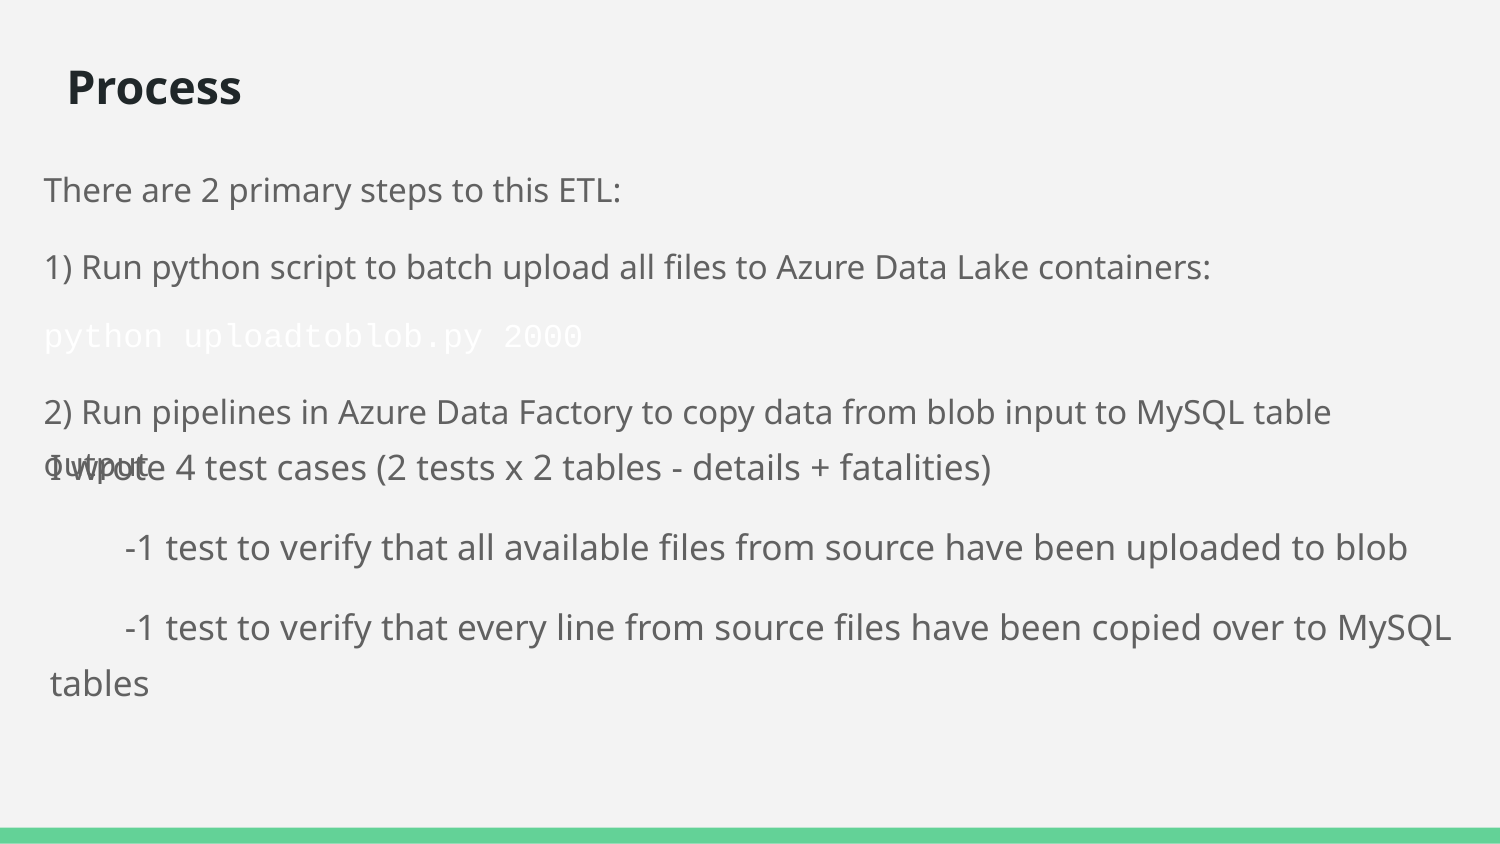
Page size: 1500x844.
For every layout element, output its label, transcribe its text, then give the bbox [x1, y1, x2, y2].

text_box Process [51, 39, 1449, 134]
text_box I wrote 4 test cases (2 tests x 2 tables - details + fatalities) -1 test to verify that all available files from source have been uploaded to blob -1 test to verify that every line from source files have been copied over to MySQL tables [34, 420, 1494, 844]
text_box There are 2 primary steps to this ETL: 1) Run python script to batch upload all files to Azure Data Lake containers: python uploadtoblob.py 2000 2) Run pipelines in Azure Data Factory to copy data from blob input to MySQL table output [28, 145, 1439, 818]
